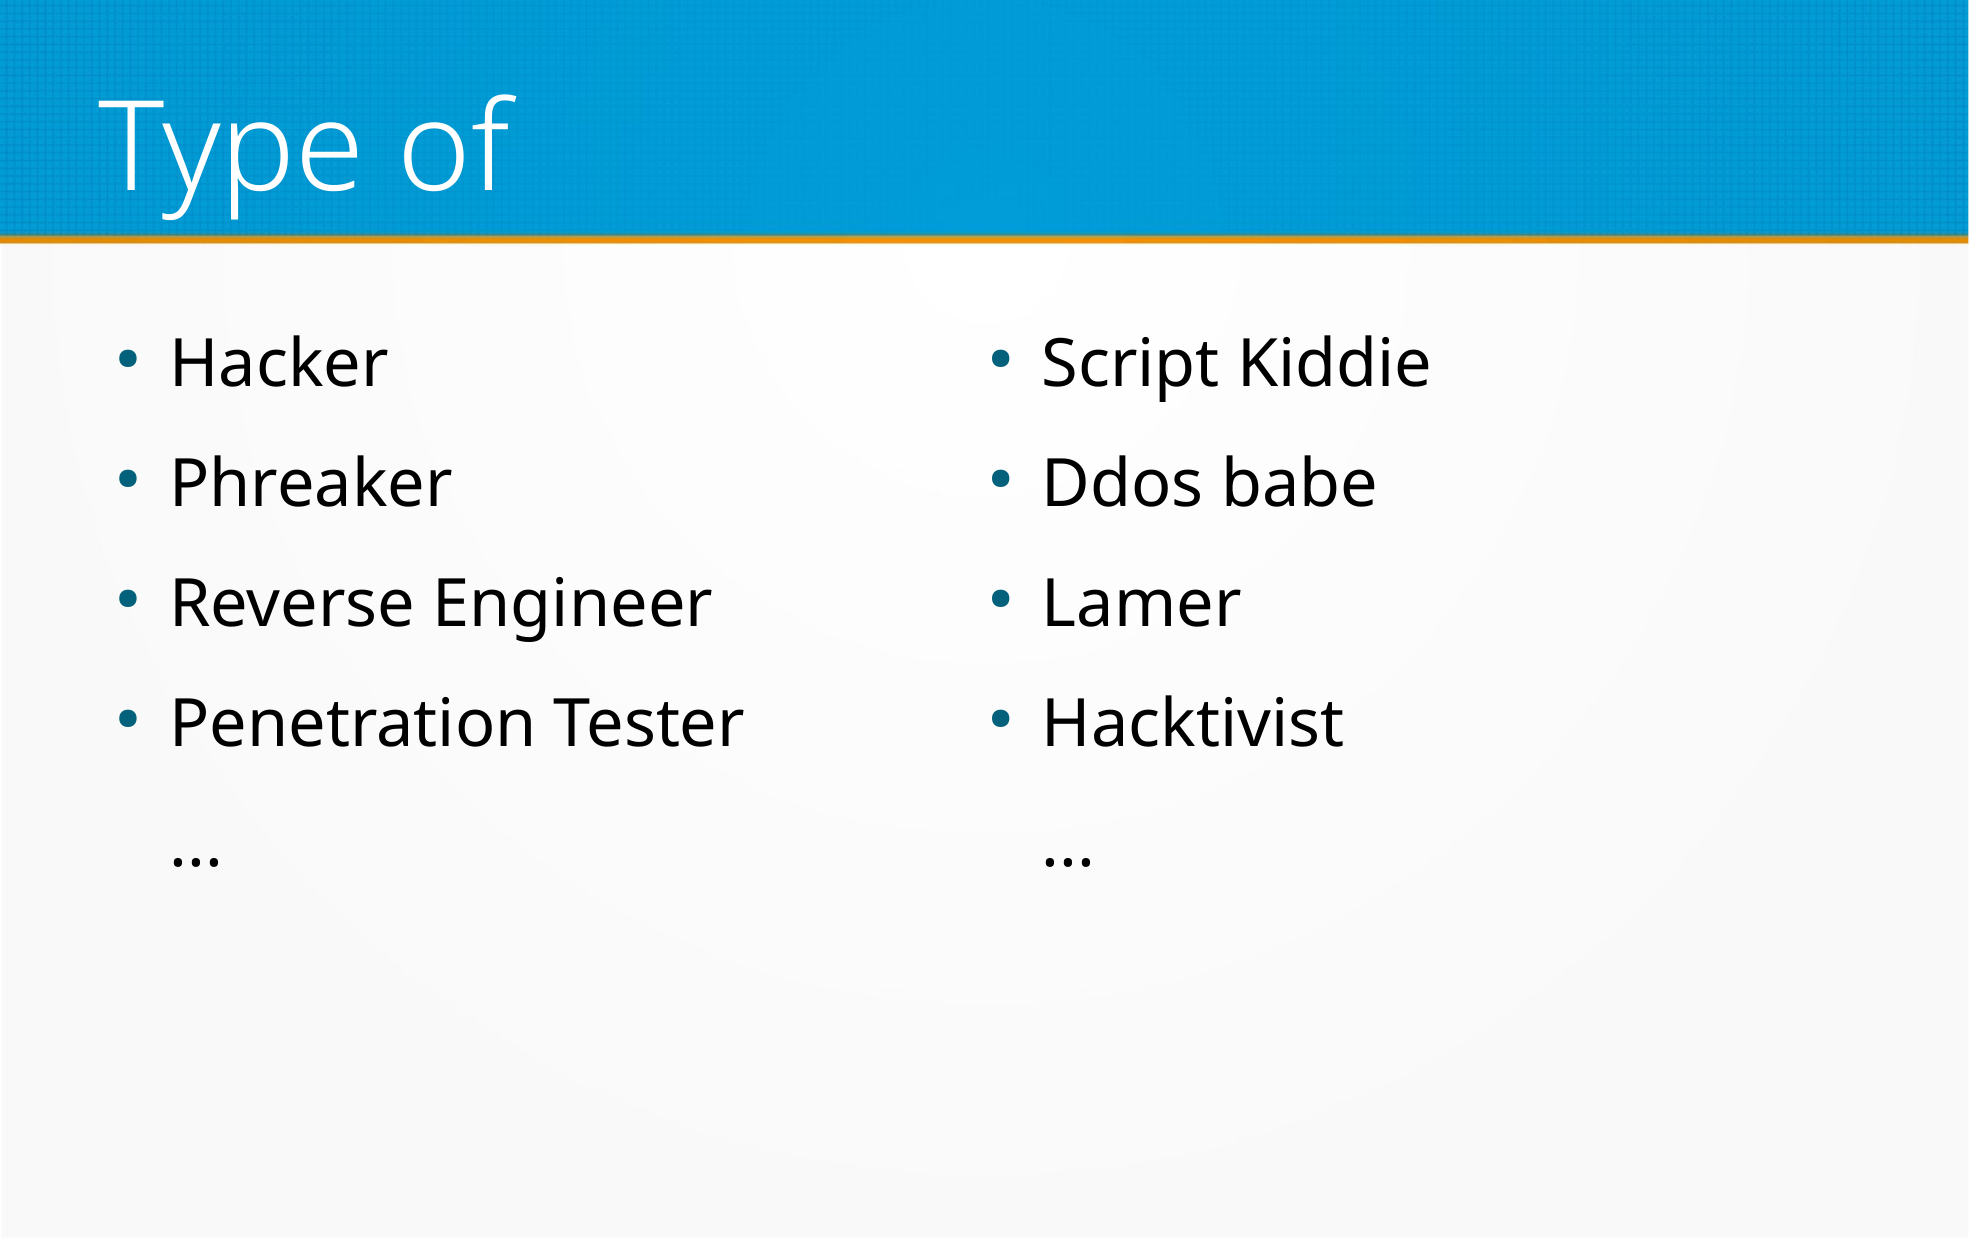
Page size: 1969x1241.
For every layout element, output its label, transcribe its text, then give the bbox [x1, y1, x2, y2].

title Type of [98, 19, 1870, 227]
list Script Kiddie Ddos babe Lamer Hacktivist ... [970, 315, 1831, 1081]
list Hacker Phreaker Reverse Engineer Penetration Tester ... [98, 315, 958, 1081]
picture [0, 233, 1969, 1241]
